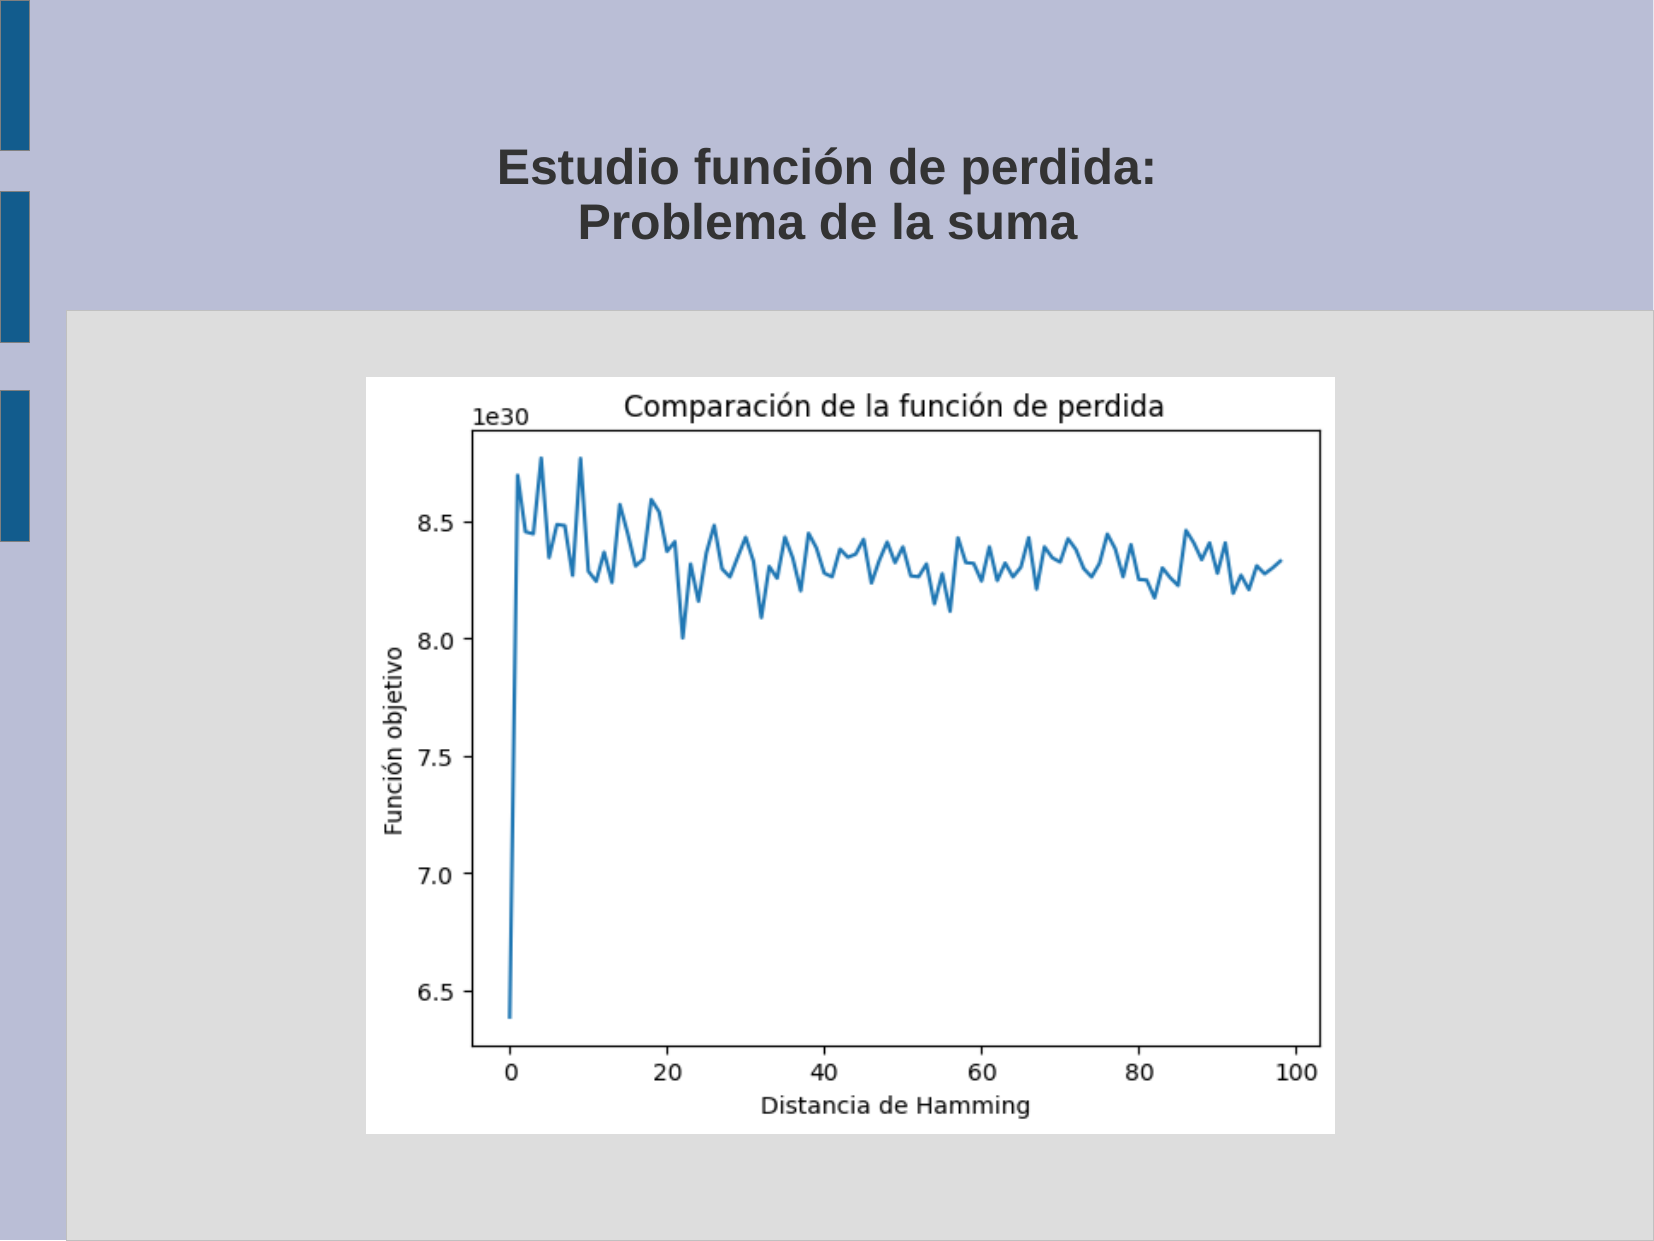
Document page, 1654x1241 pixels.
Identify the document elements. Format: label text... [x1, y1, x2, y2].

picture [366, 377, 1335, 1134]
title Estudio función de perdida: Problema de la suma [121, 91, 1534, 299]
